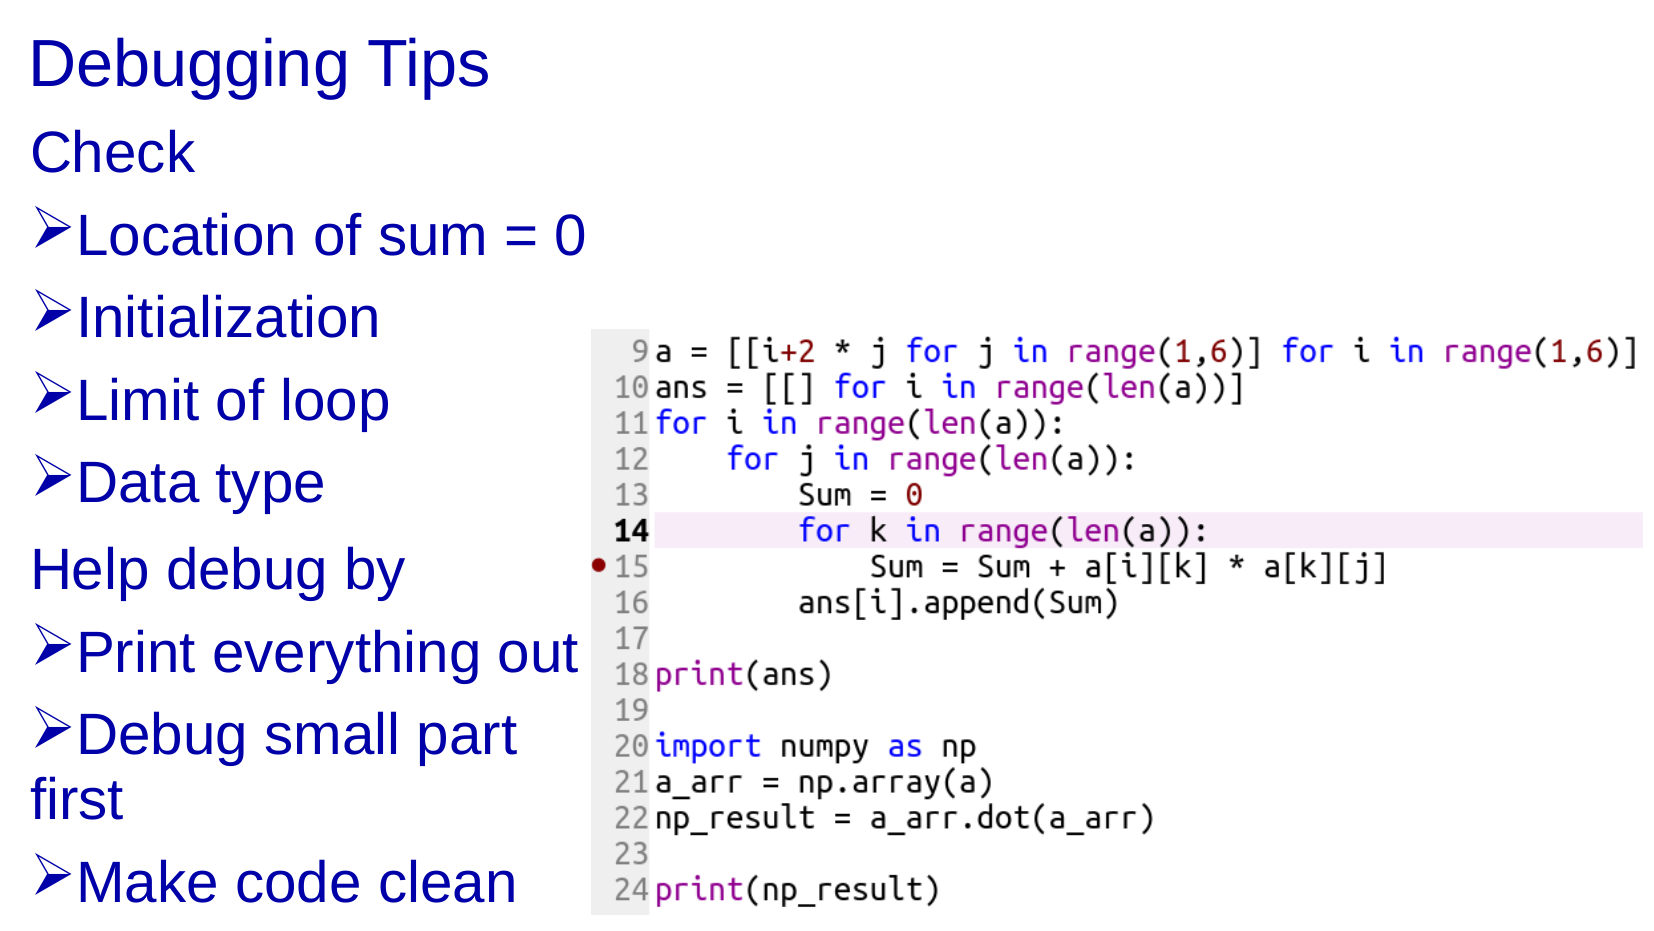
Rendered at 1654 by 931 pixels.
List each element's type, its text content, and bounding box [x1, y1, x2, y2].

picture [591, 329, 1643, 916]
list Check Location of sum = 0 Initialization Limit of loop Data type Help debug by Print everything out Debug small part first Make code clean [30, 120, 592, 916]
title Debugging Tips [28, 21, 1626, 106]
